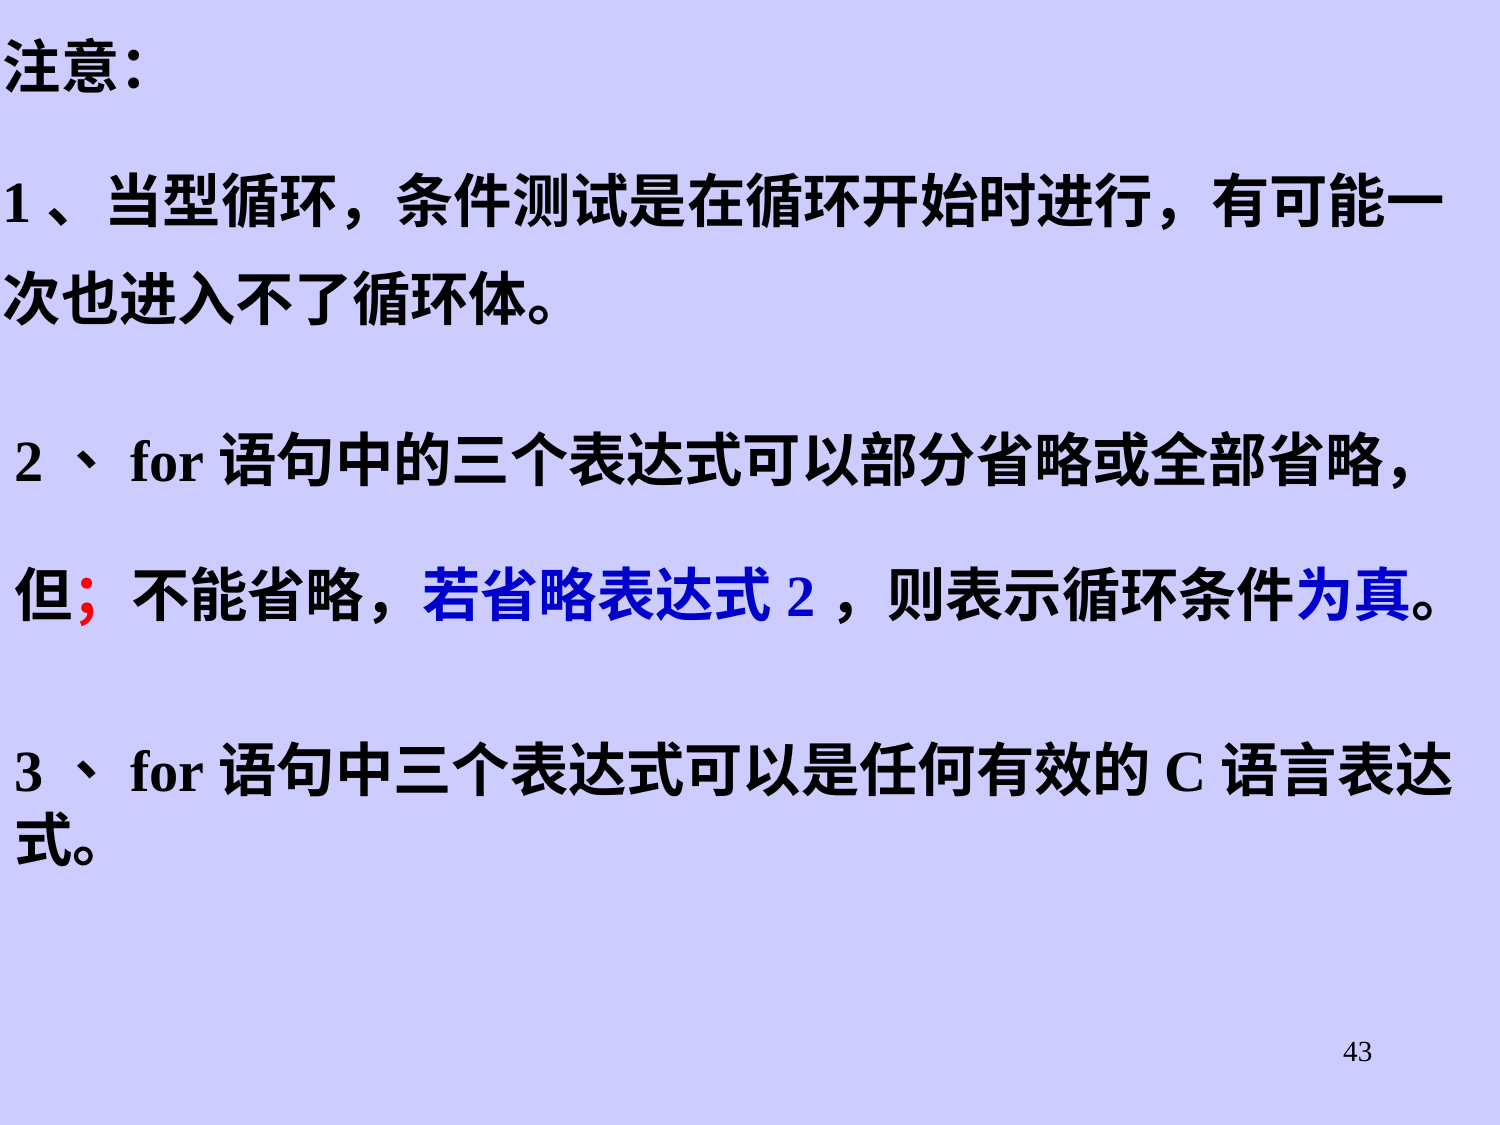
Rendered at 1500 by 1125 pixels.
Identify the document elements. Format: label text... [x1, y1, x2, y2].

text_box 2、for语句中的三个表达式可以部分省略或全部省略， 但；不能省略，若省略表达式2，则表示循环条件为真。 [0, 387, 1500, 636]
text_box <编号> [1074, 1025, 1388, 1101]
text_box 注意： 1、当型循环，条件测试是在循环开始时进行，有可能一次也进入不了循环体。 [0, 0, 1500, 334]
text_box 3、for语句中三个表达式可以是任何有效的C语言表达式。 [0, 724, 1500, 881]
